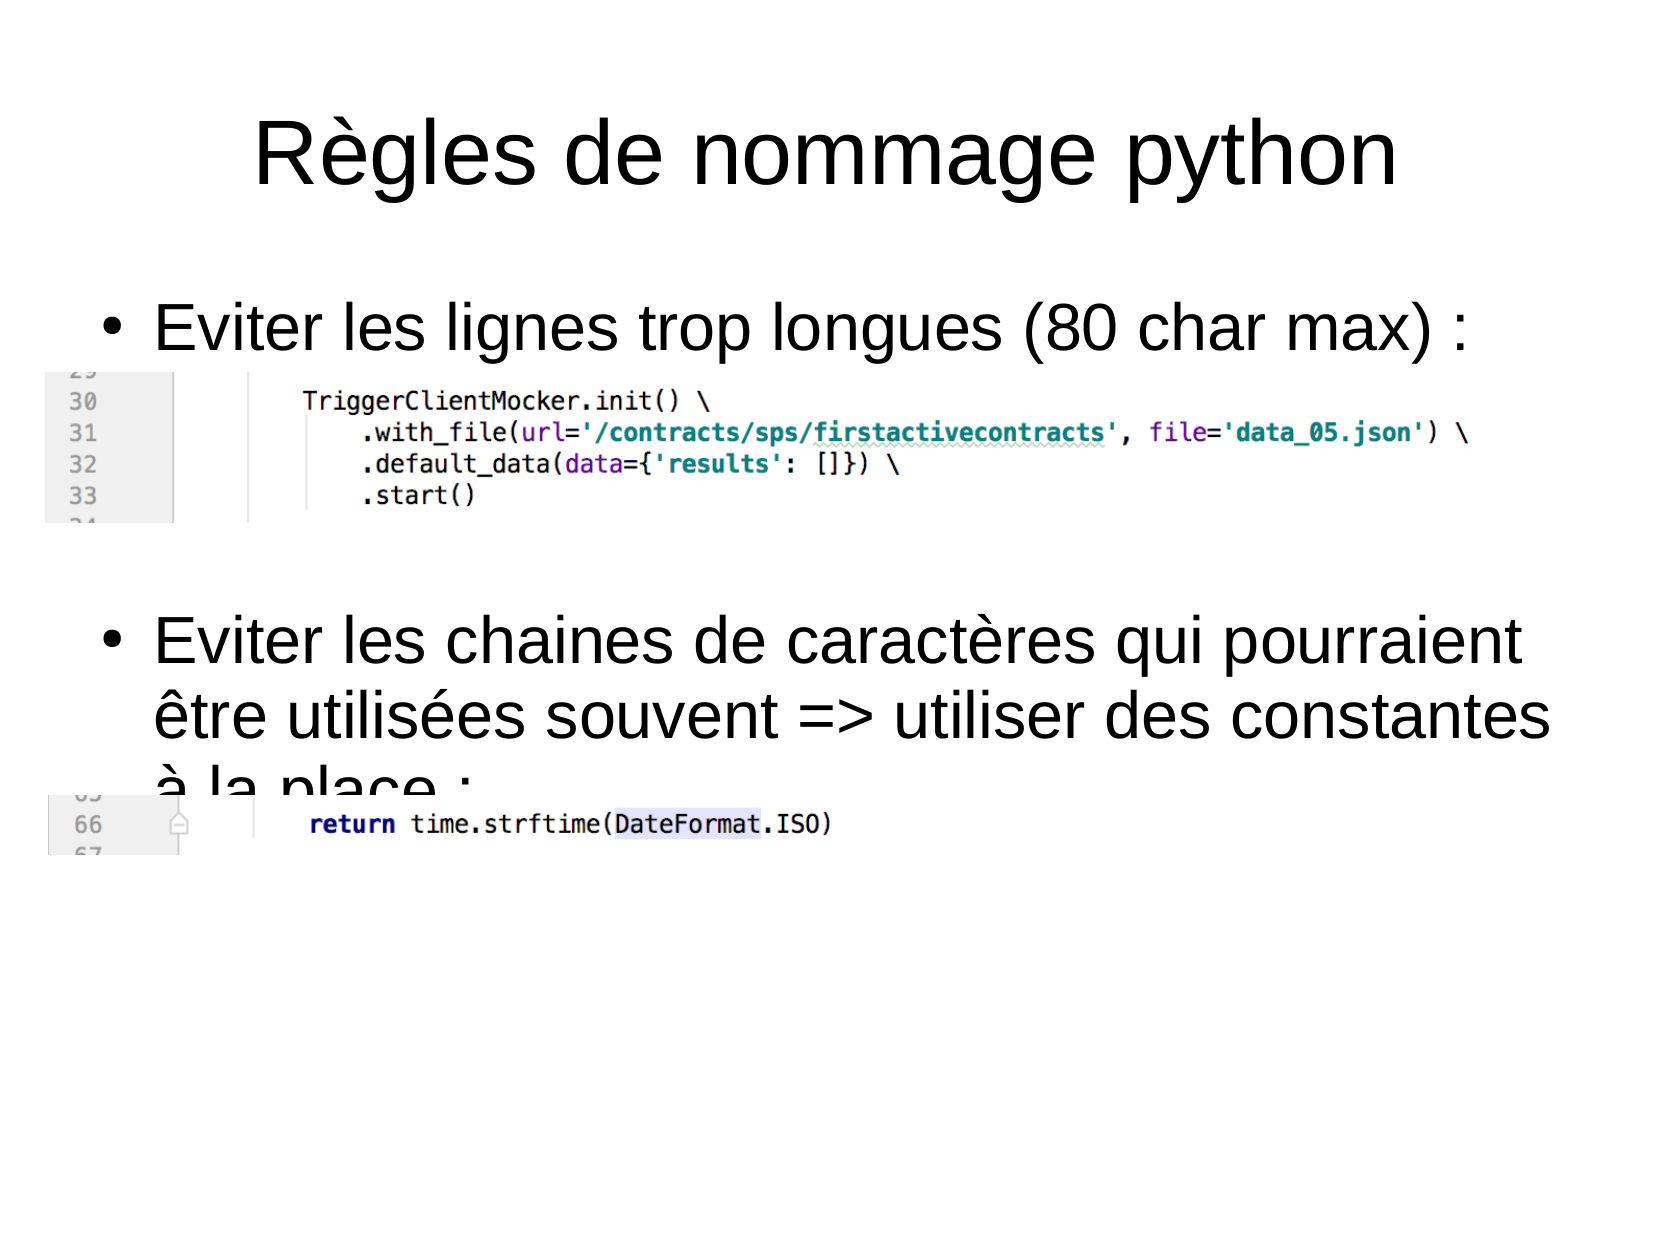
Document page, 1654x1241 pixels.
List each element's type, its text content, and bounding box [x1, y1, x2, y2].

title Règles de nommage python [82, 49, 1571, 257]
picture [48, 795, 856, 856]
list Eviter les lignes trop longues (80 char max) : Eviter les chaines de caractères qui pourraient être utilisées souvent => utiliser des constantes à la place : [82, 290, 1571, 1010]
picture [45, 372, 1538, 523]
